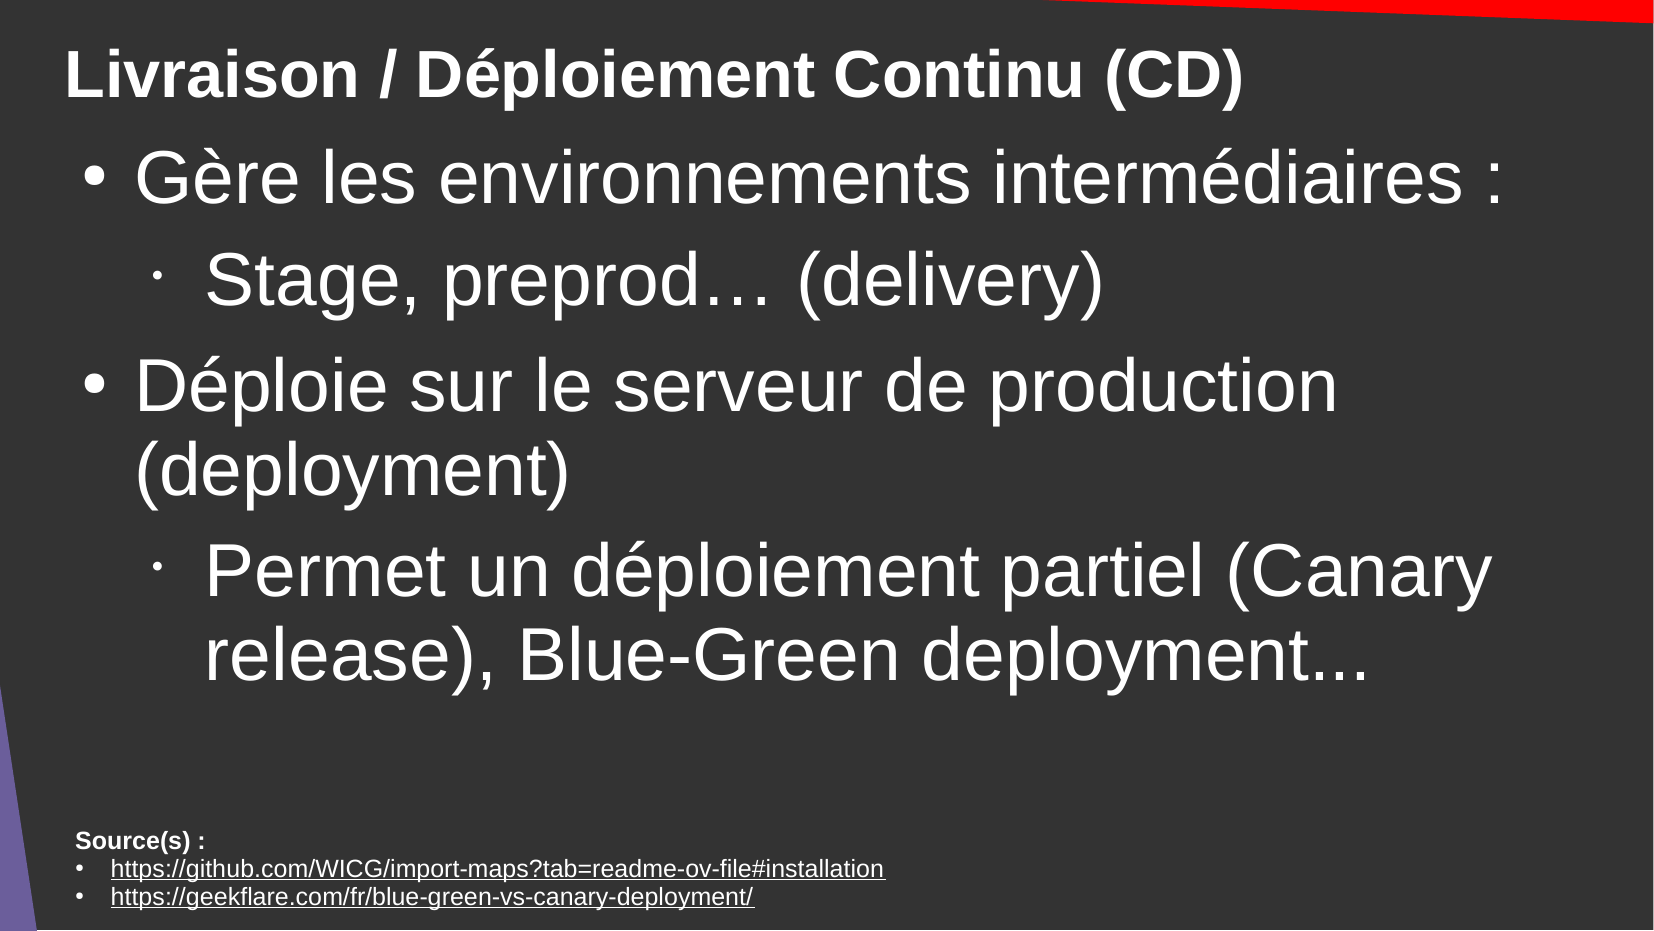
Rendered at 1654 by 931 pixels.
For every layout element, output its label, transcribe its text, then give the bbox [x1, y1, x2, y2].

list Gère les environnements intermédiaires : Stage, preprod… (delivery) Déploie sur le serveur de production (deployment) Permet un déploiement partiel (Canary release), Blue-Green deployment... [63, 135, 1542, 809]
text_box [0, 685, 37, 931]
text_box [1042, 0, 1654, 24]
text_box Source(s) : https://github.com/WICG/import-maps?tab=readme-ov-file#installation https://geekflare.com/fr/blue-green-vs-canary-deployment/ [60, 809, 1546, 919]
title Livraison / Déploiement Continu (CD) [64, 37, 1471, 119]
